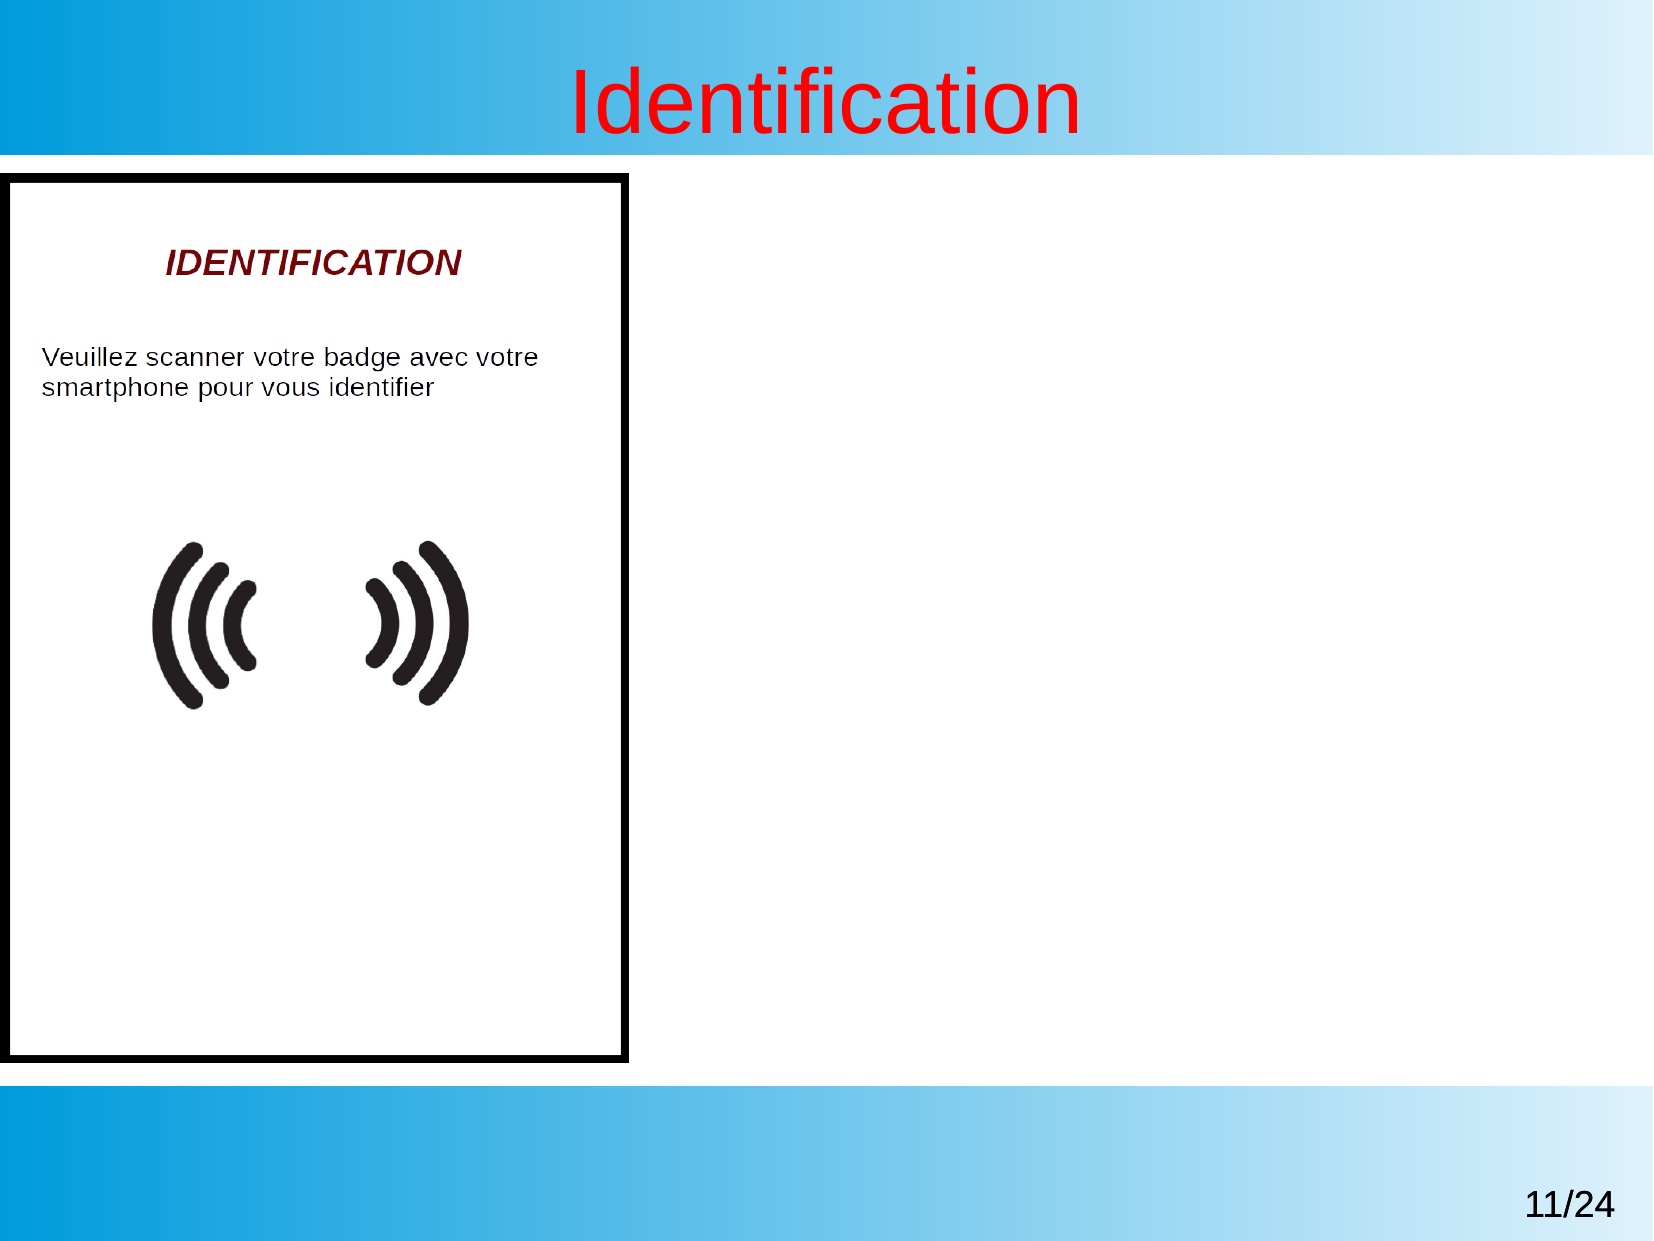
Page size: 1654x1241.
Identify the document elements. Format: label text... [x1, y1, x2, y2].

text_box <numéro>/24 [1509, 1175, 1654, 1241]
picture [0, 173, 629, 1063]
title Identification [82, 49, 1571, 155]
